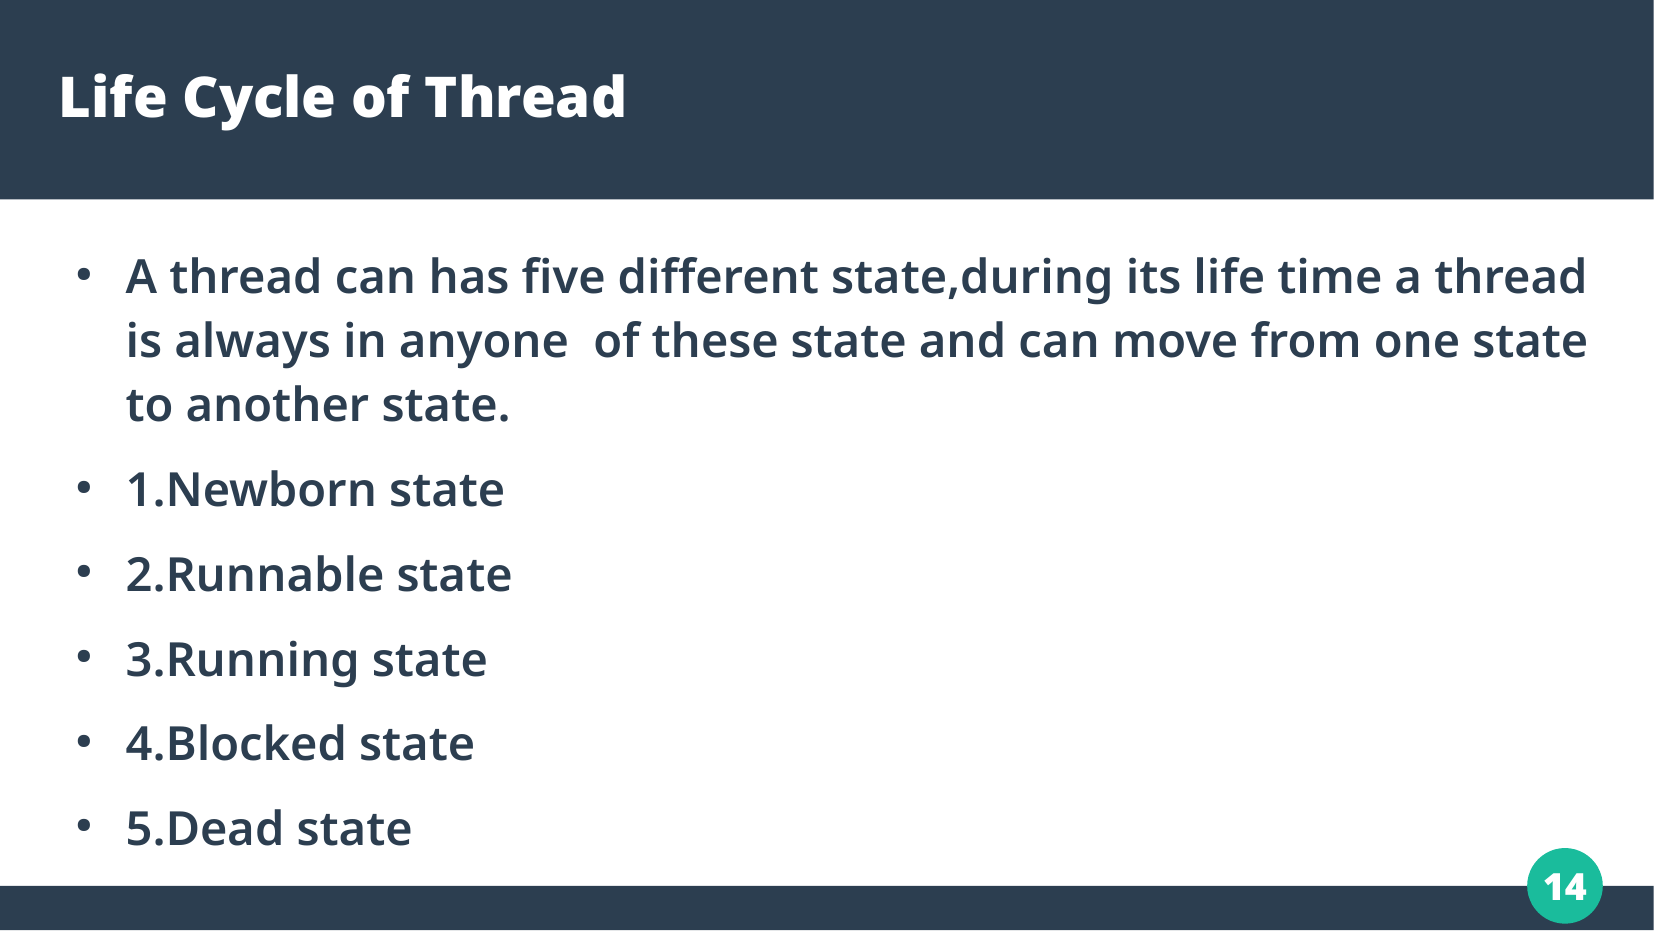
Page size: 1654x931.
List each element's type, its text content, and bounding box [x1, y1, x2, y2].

list A thread can has five different state,during its life time a thread is always in anyone of these state and can move from one state to another state. 1.Newborn state 2.Runnable state 3.Running state 4.Blocked state 5.Dead state [59, 243, 1595, 864]
title Life Cycle of Thread [59, 37, 1595, 155]
